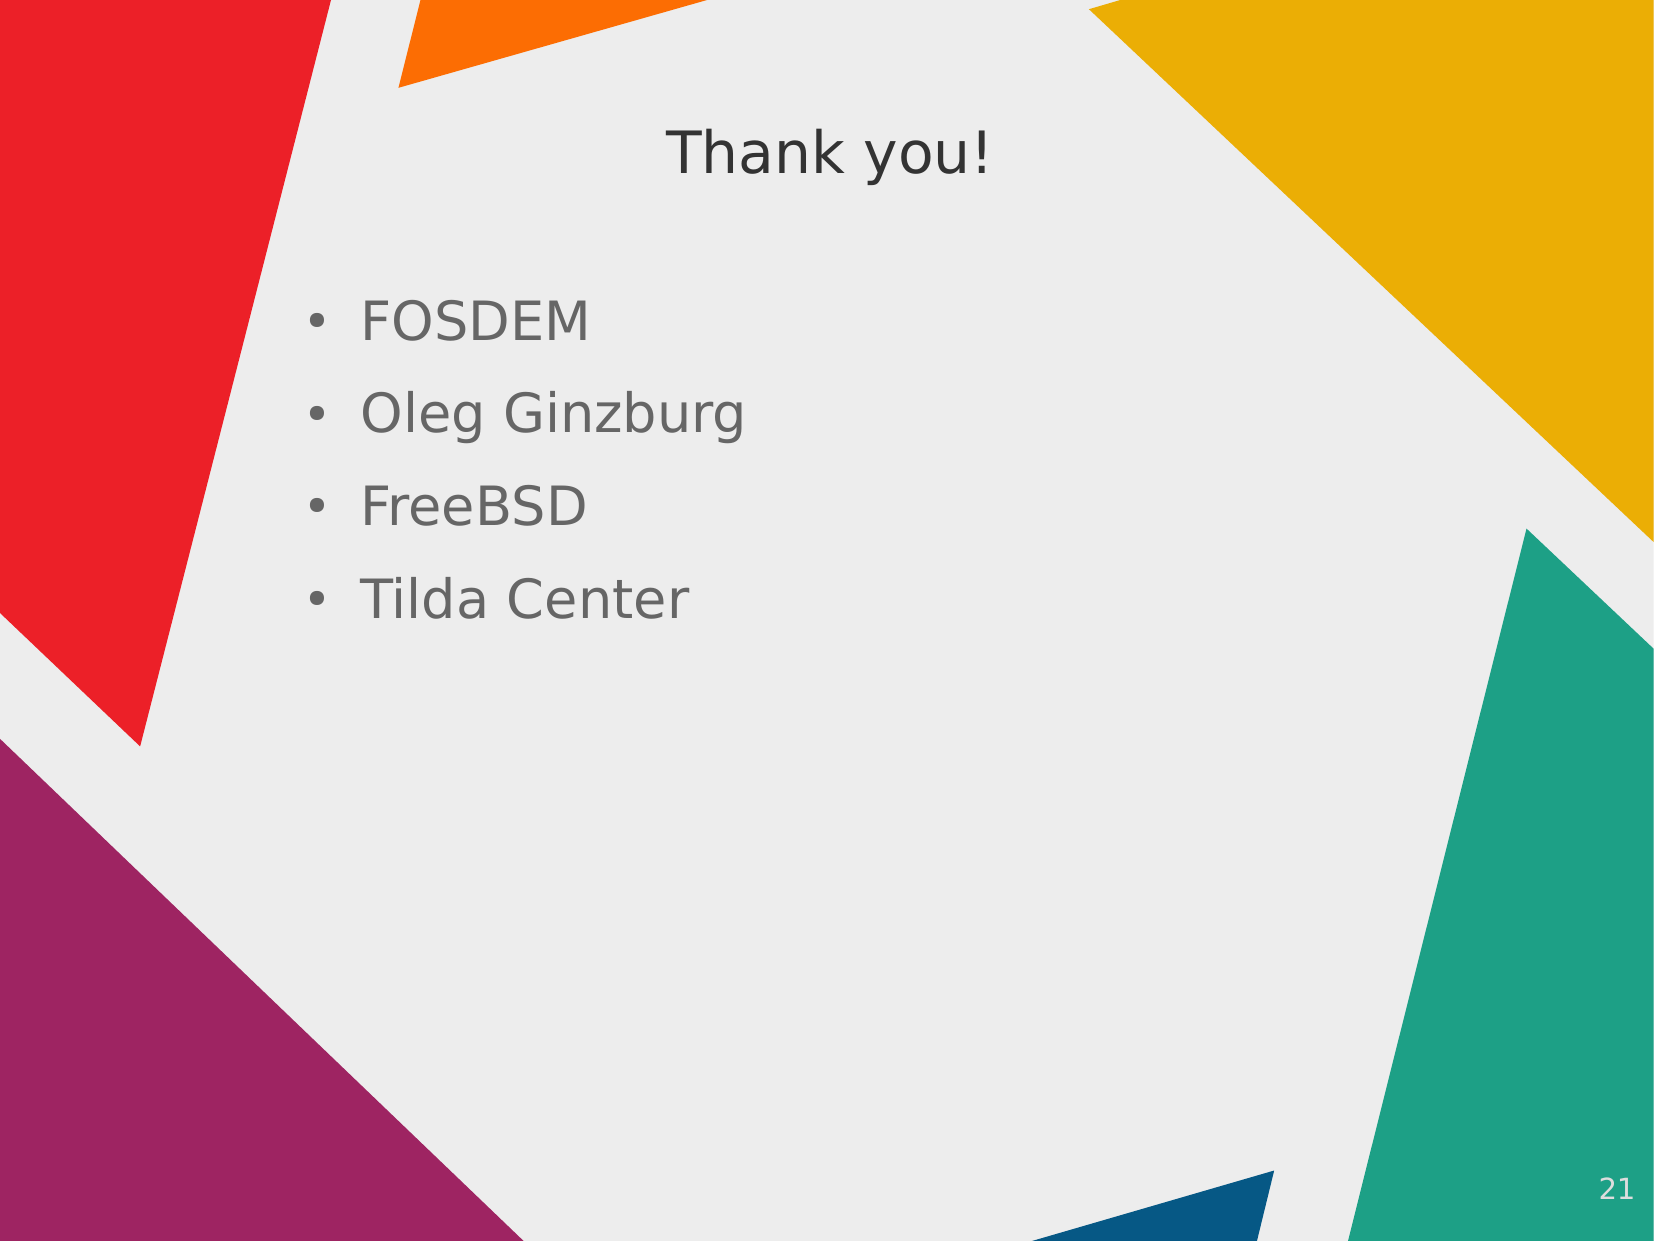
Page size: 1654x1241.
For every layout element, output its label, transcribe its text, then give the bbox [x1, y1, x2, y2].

list FOSDEM Oleg Ginzburg FreeBSD Tilda Center [289, 290, 1372, 1090]
title Thank you! [289, 49, 1372, 257]
